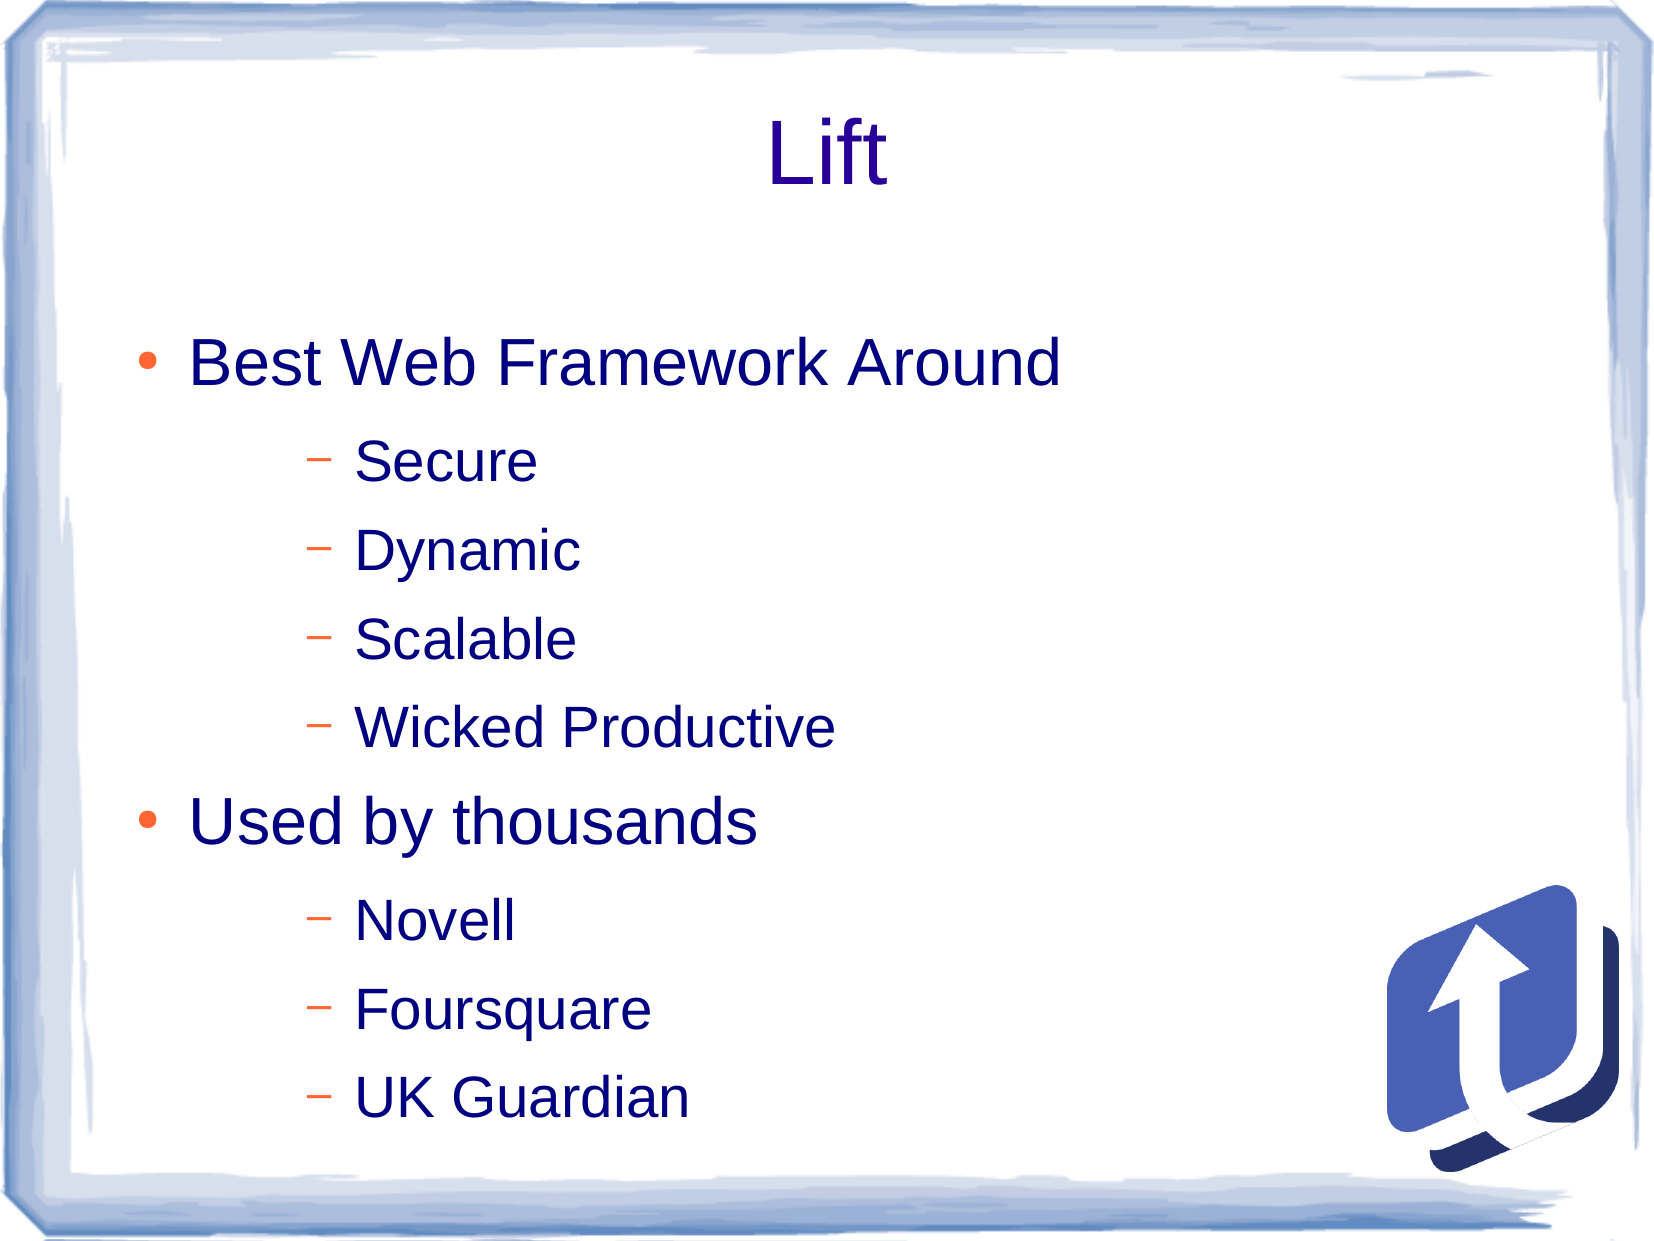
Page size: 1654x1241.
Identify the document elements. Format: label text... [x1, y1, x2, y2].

list Best Web Framework Around Secure Dynamic Scalable Wicked Productive Used by thousands Novell Foursquare UK Guardian [118, 324, 1571, 1131]
title Lift [82, 56, 1571, 250]
picture [0, 0, 1654, 1241]
